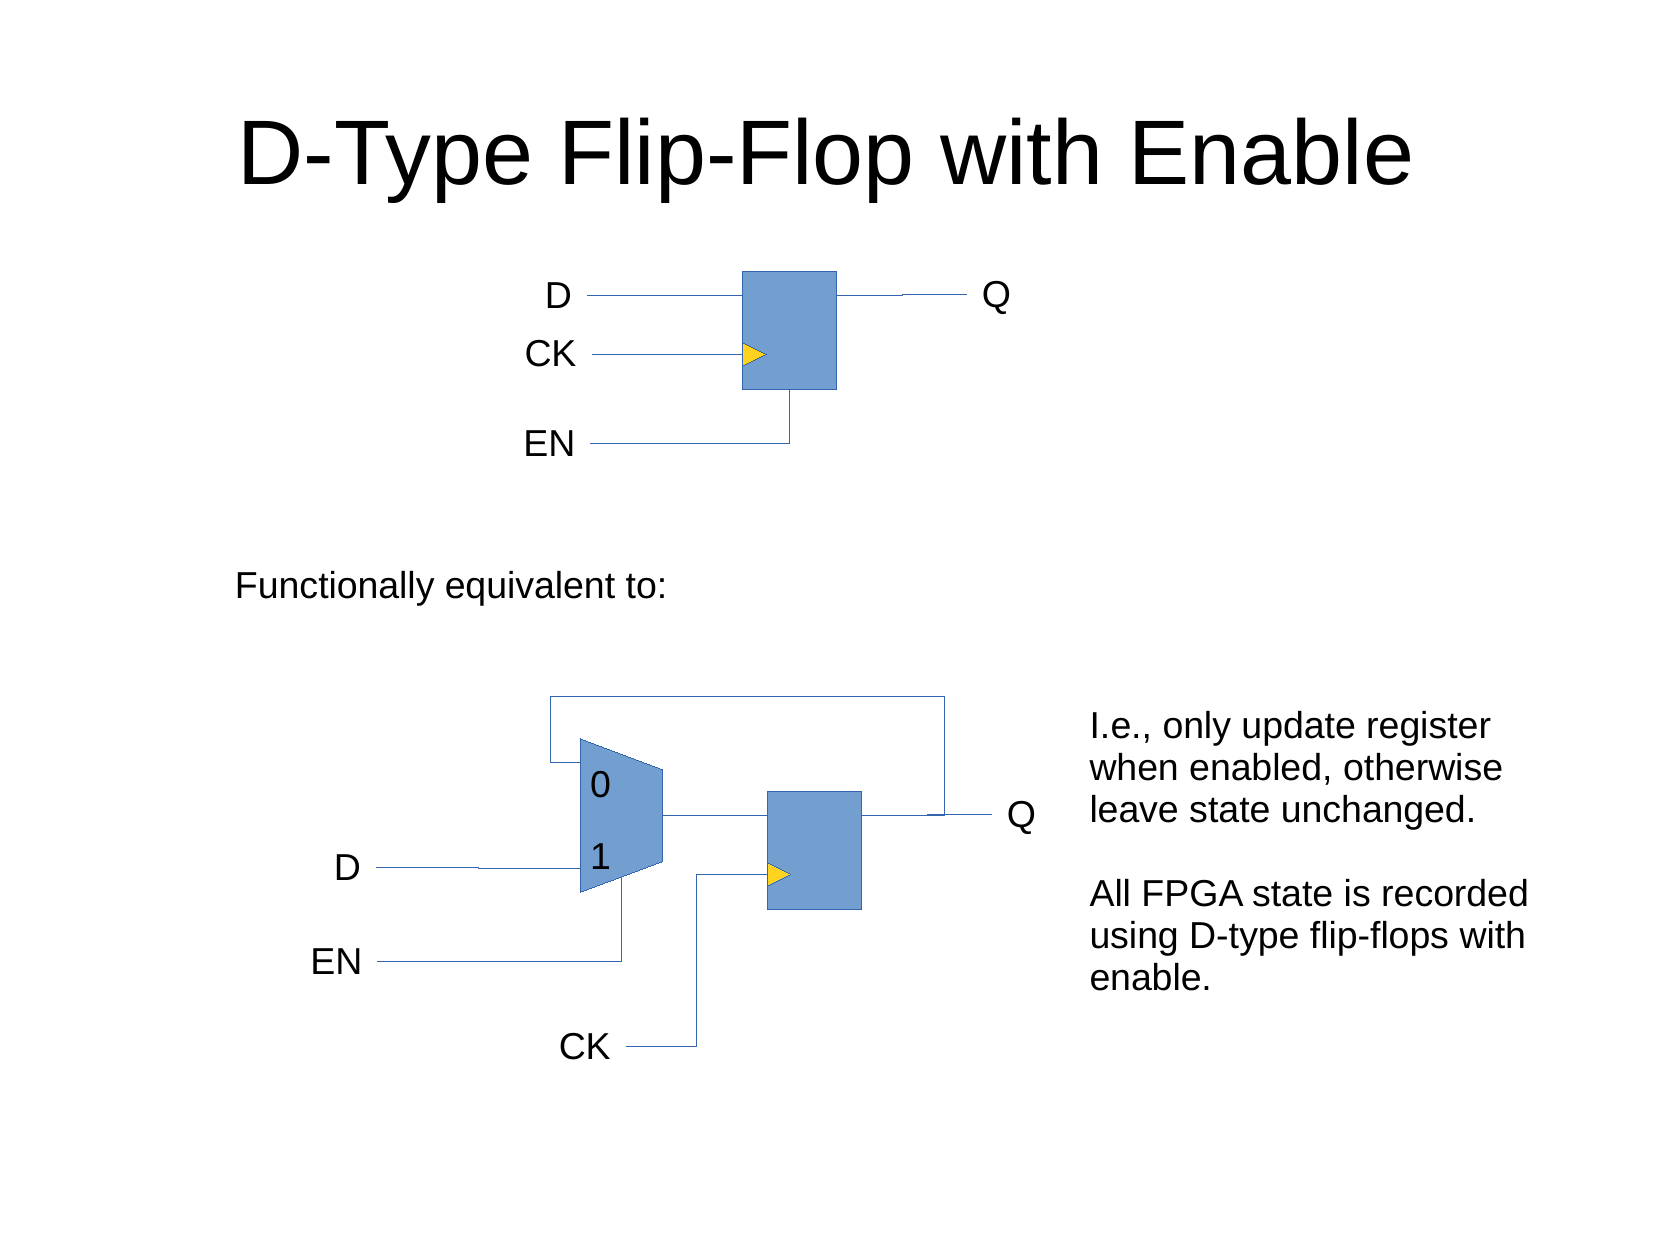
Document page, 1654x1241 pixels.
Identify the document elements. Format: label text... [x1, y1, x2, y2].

text_box 0 [575, 755, 626, 813]
text_box [580, 738, 624, 755]
text_box [742, 271, 837, 390]
text_box D [318, 838, 377, 896]
text_box CK [543, 1017, 626, 1075]
text_box Q [991, 785, 1052, 843]
text_box Q [966, 265, 1027, 324]
text_box EN [508, 415, 591, 473]
text_box [580, 885, 600, 893]
text_box D [529, 266, 588, 325]
text_box I.e., only update register when enabled, otherwise leave state unchanged. All FPGA state is recorded using D-type flip-flops with enable. [1074, 696, 1603, 1006]
text_box [767, 791, 862, 910]
text_box Functionally equivalent to: [220, 557, 686, 615]
title D-Type Flip-Flop with Enable [82, 49, 1571, 257]
text_box EN [295, 933, 378, 991]
text_box 1 [575, 828, 626, 885]
text_box [580, 755, 663, 876]
text_box CK [509, 325, 592, 383]
